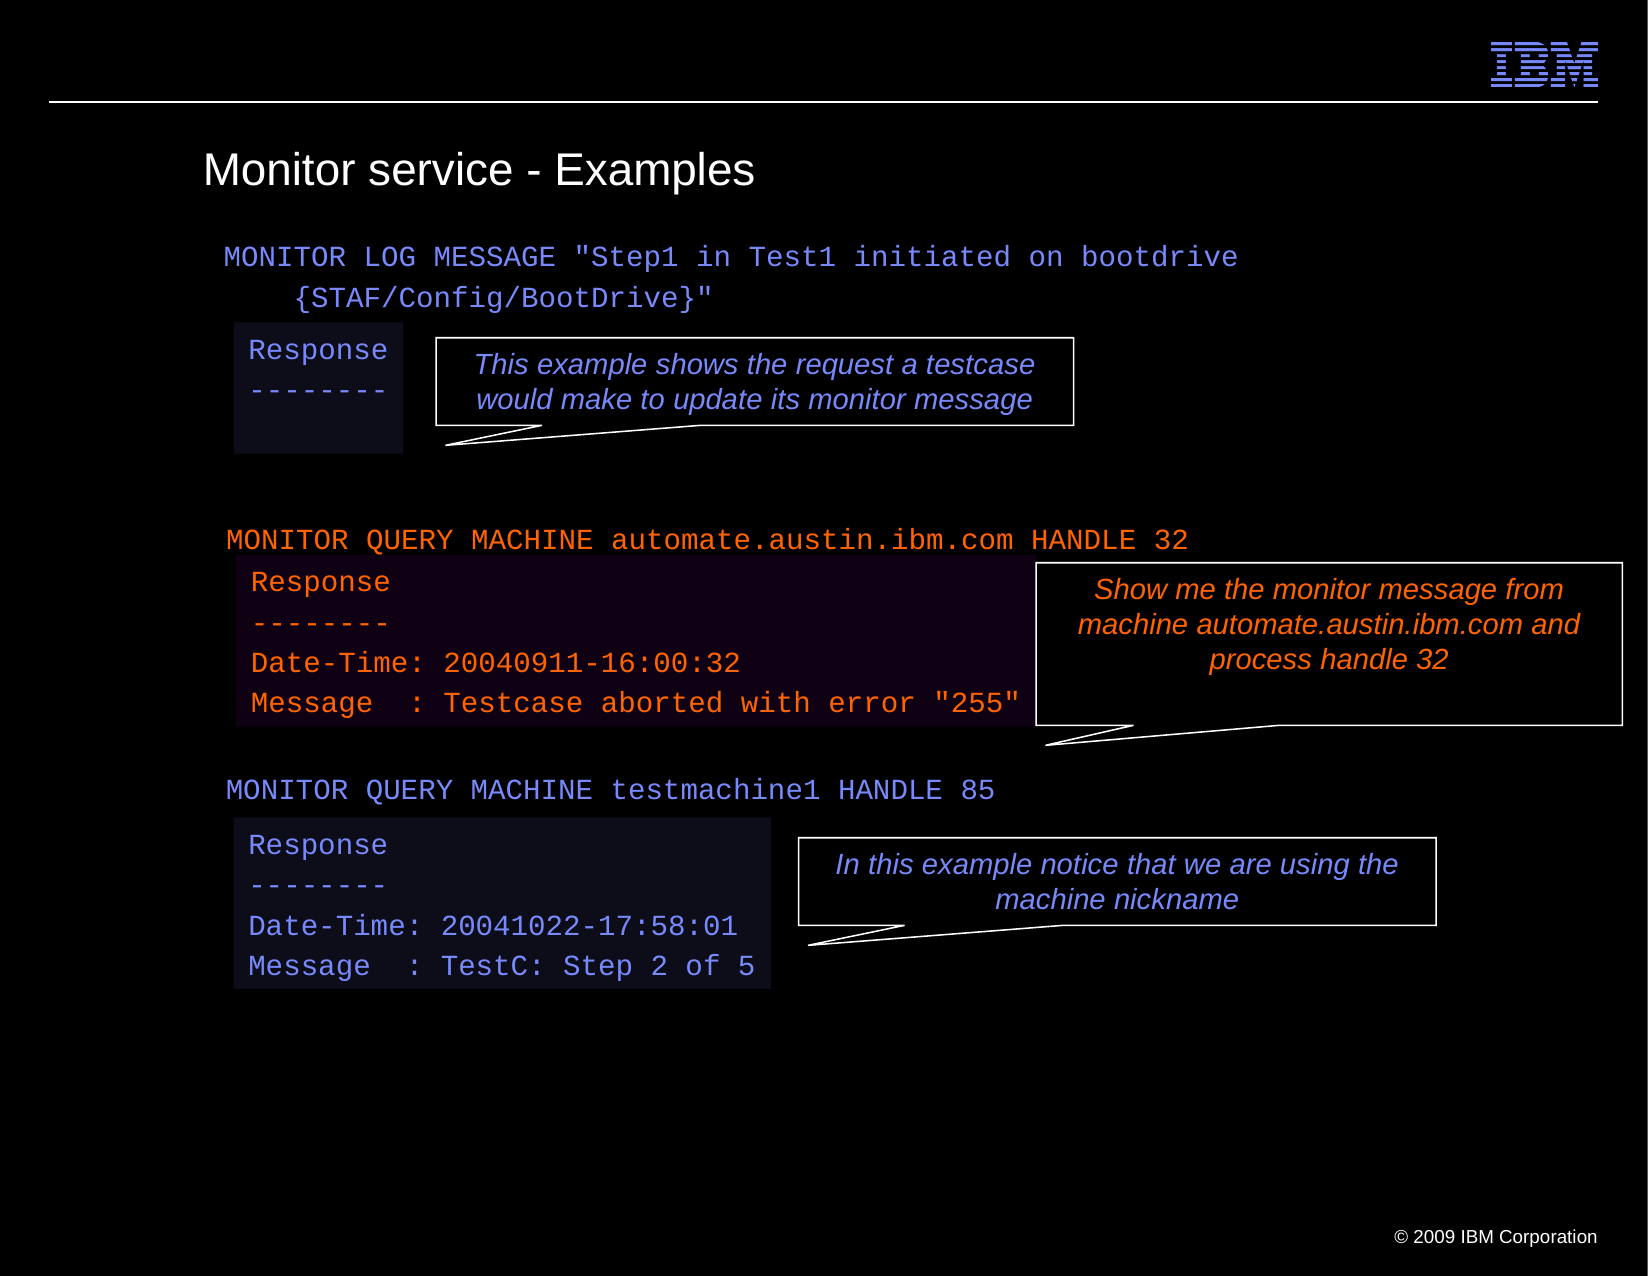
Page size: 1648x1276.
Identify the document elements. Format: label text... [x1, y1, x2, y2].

text_box MONITOR LOG MESSAGE "Step1 in Test1 initiated on bootdrive {STAF/Config/BootDrive}" [223, 237, 1648, 314]
text_box This example shows the request a testcase would make to update its monitor message [436, 337, 1074, 446]
title Monitor service - Examples [186, 137, 1648, 231]
text_box Response -------- [233, 322, 404, 454]
text_box MONITOR QUERY MACHINE testmachine1 HANDLE 85 [211, 762, 1011, 814]
text_box Response -------- Date-Time: 20041022-17:58:01 Message : TestC: Step 2 of 5 [233, 817, 771, 989]
text_box Response -------- Date-Time: 20040911-16:00:32 Message : Testcase aborted with error "255" [236, 564, 1036, 727]
picture [1491, 42, 1598, 87]
text_box MONITOR QUERY MACHINE automate.austin.ibm.com HANDLE 32 [211, 512, 1204, 564]
text_box In this example notice that we are using the machine nickname [798, 837, 1437, 946]
text_box Show me the monitor message from machine automate.austin.ibm.com and process handle 32 [1036, 562, 1623, 746]
